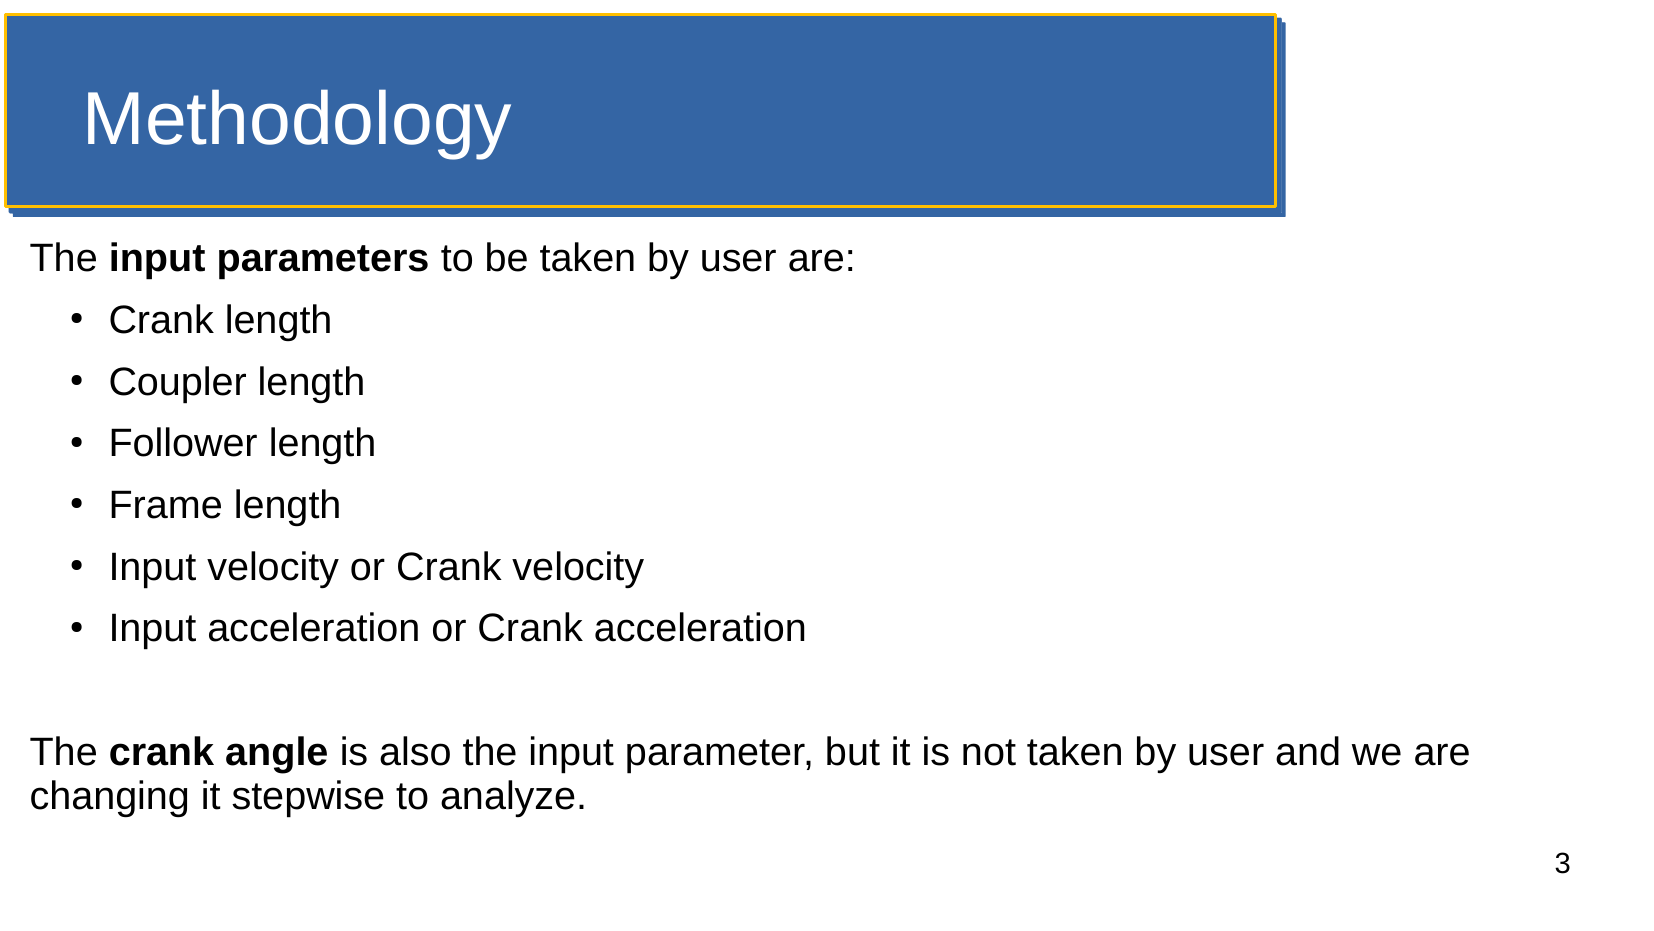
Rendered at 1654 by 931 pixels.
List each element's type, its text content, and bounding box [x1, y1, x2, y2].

list The input parameters to be taken by user are: Crank length Coupler length Follower length Frame length Input velocity or Crank velocity Input acceleration or Crank acceleration The crank angle is also the input parameter, but it is not taken by user and we are changing it stepwise to analyze. [29, 236, 1625, 827]
title Methodology [82, 76, 1235, 161]
